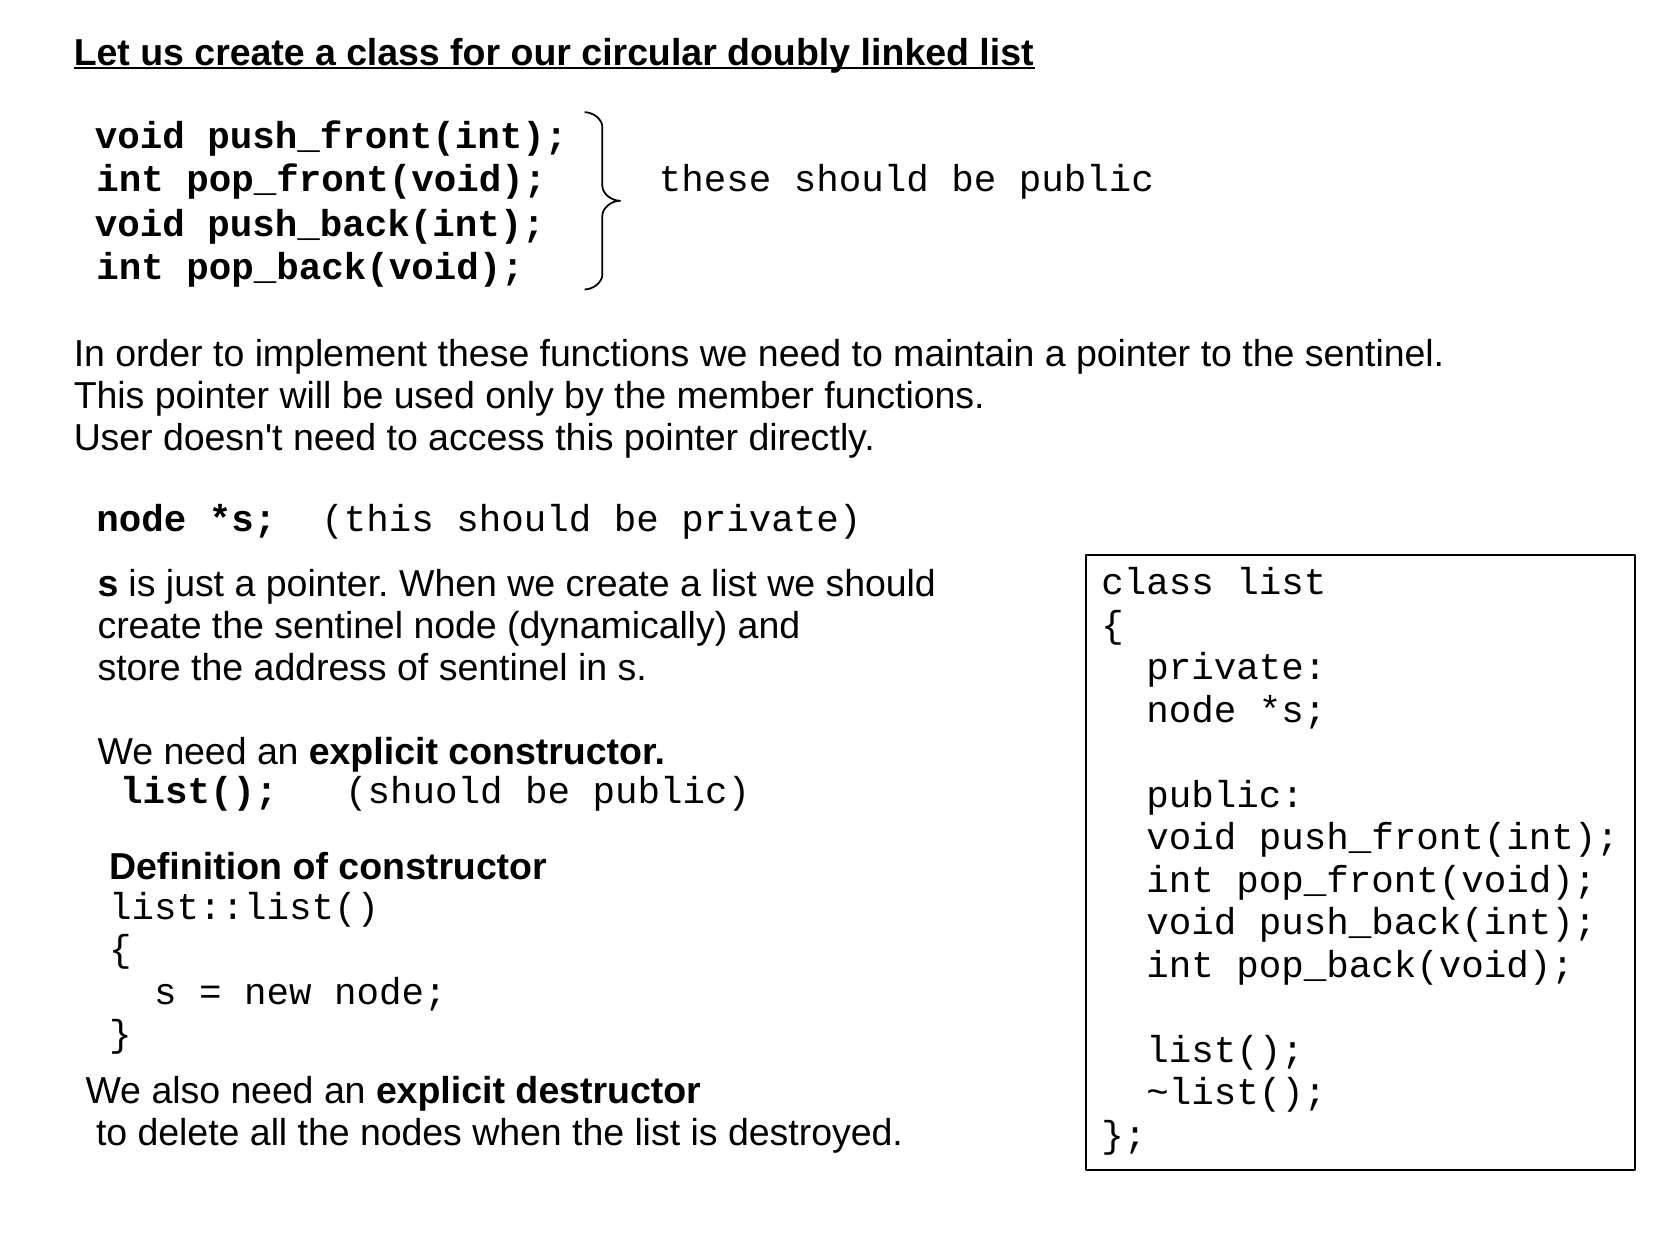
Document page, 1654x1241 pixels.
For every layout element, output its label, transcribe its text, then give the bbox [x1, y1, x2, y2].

text_box We also need an explicit destructor to delete all the nodes when the list is destroyed. [70, 1062, 919, 1161]
text_box Let us create a class for our circular doubly linked list void push_front(int); int pop_front(void); these should be public void push_back(int); int pop_back(void); In order to implement these functions we need to maintain a pointer to the sentinel. This pointer will be used only by the member functions. User doesn't need to access this pointer directly. node *s; (this should be private) [59, 23, 1460, 552]
text_box class list { private: node *s; public: void push_front(int); int pop_front(void); void push_back(int); int pop_back(void); list(); ~list(); }; [1085, 555, 1635, 1171]
text_box Definition of constructor list::list() { s = new node; } [94, 838, 563, 1062]
text_box s is just a pointer. When we create a list we should create the sentinel node (dynamically) and store the address of sentinel in s. We need an explicit constructor. list(); (shuold be public) [82, 555, 951, 823]
